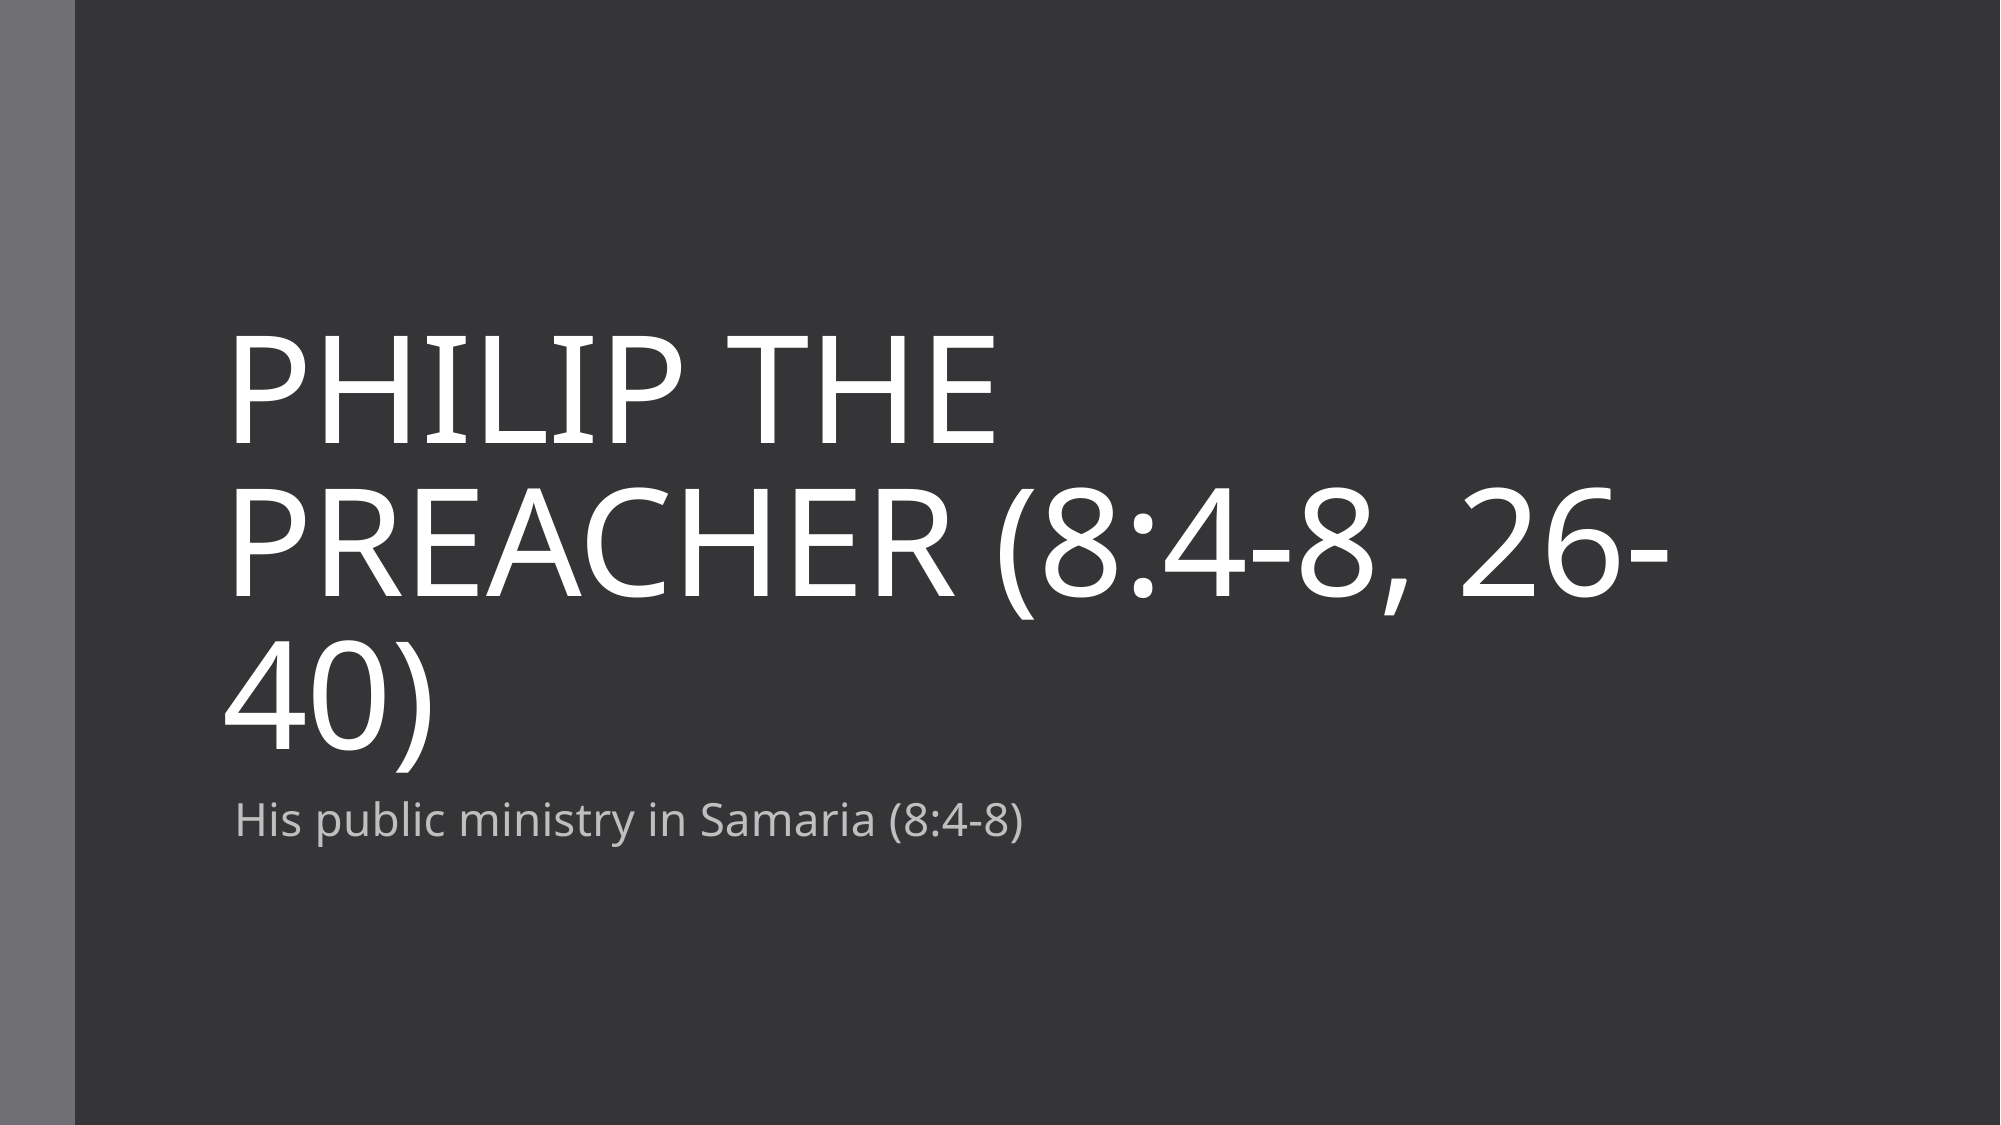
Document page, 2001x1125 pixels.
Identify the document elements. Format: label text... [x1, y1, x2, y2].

title PHILIP THE PREACHER (8:4-8, 26-40) [206, 124, 1752, 787]
subtitle His public ministry in Samaria (8:4-8) [206, 787, 1752, 1066]
